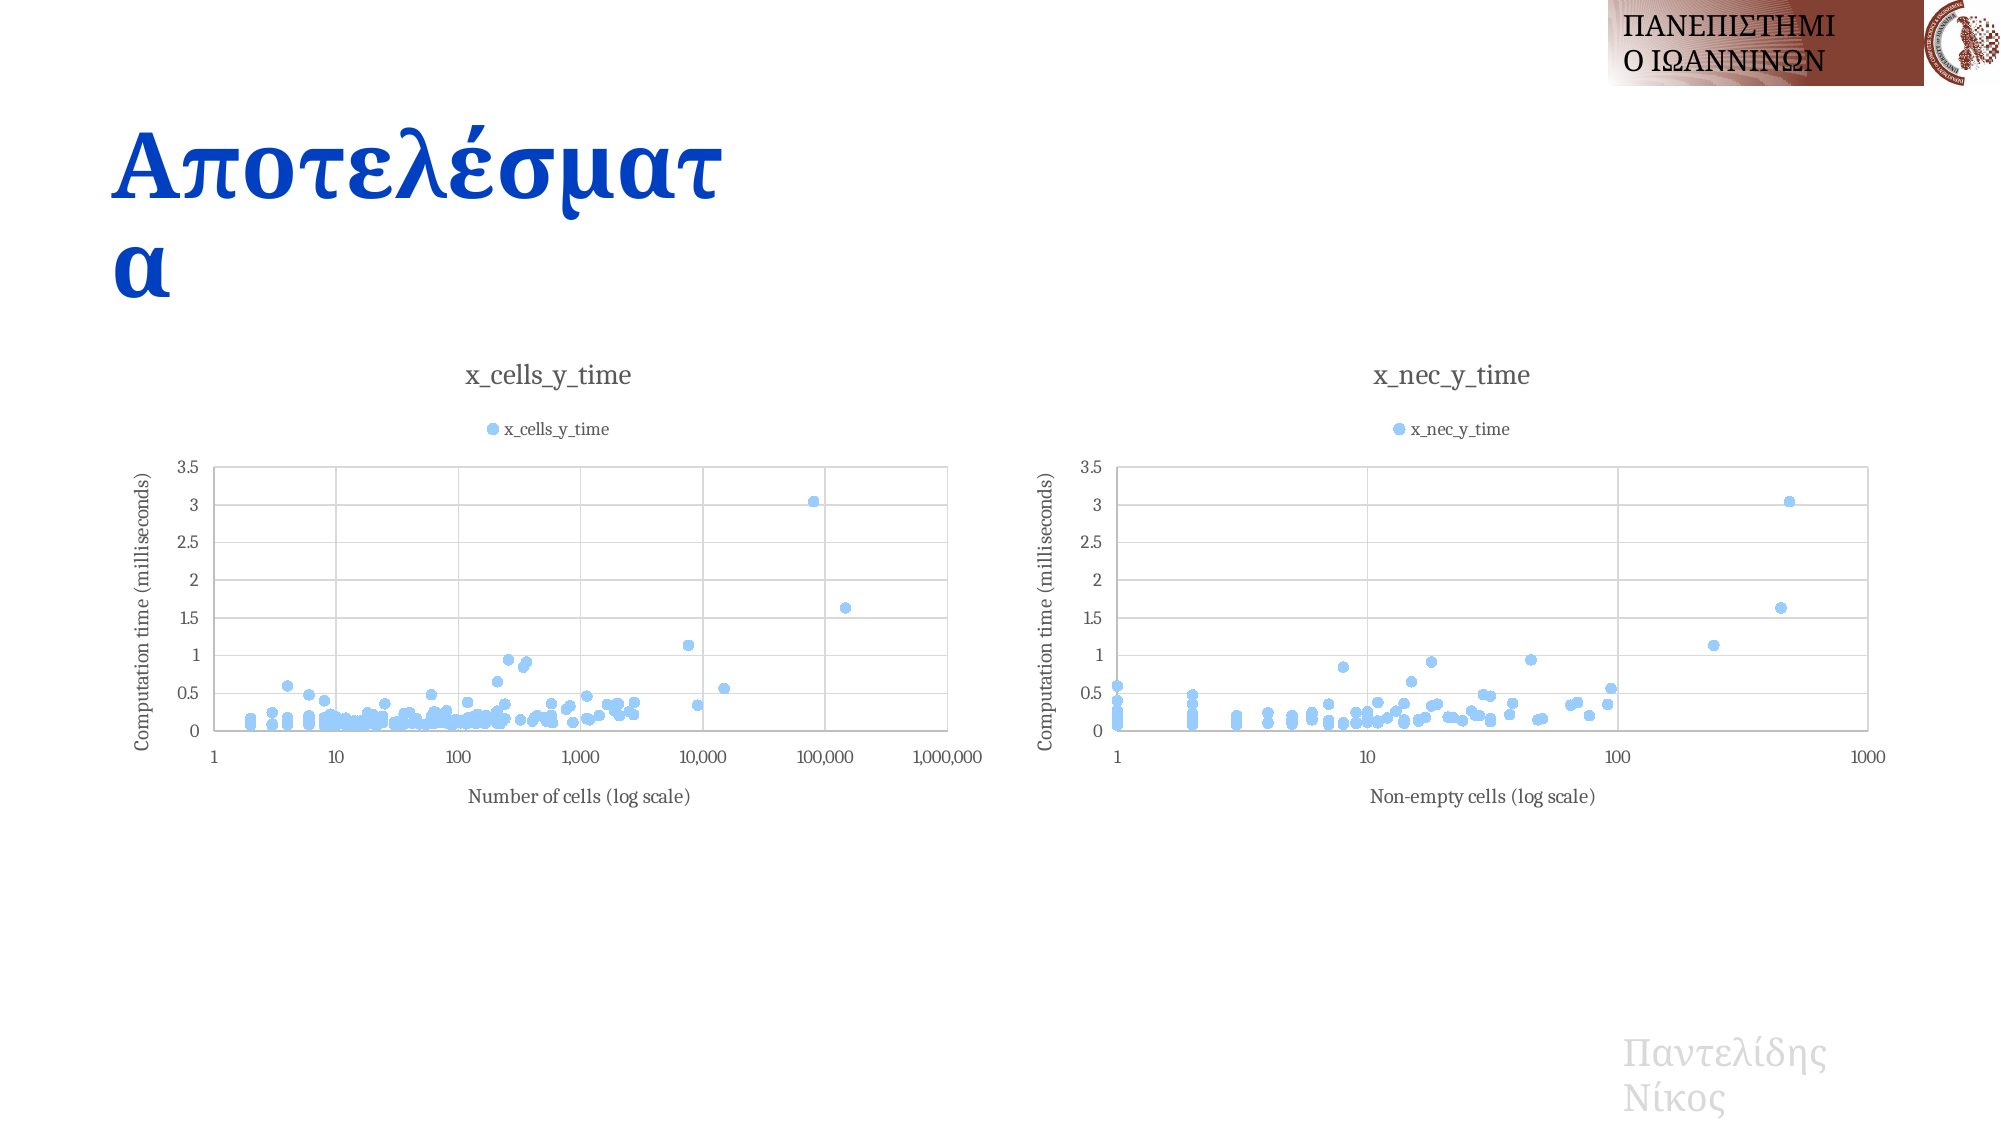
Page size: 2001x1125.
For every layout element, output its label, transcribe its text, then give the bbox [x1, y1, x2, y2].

text_box Αποτελέσματα [96, 112, 768, 225]
chart [96, 331, 1904, 839]
